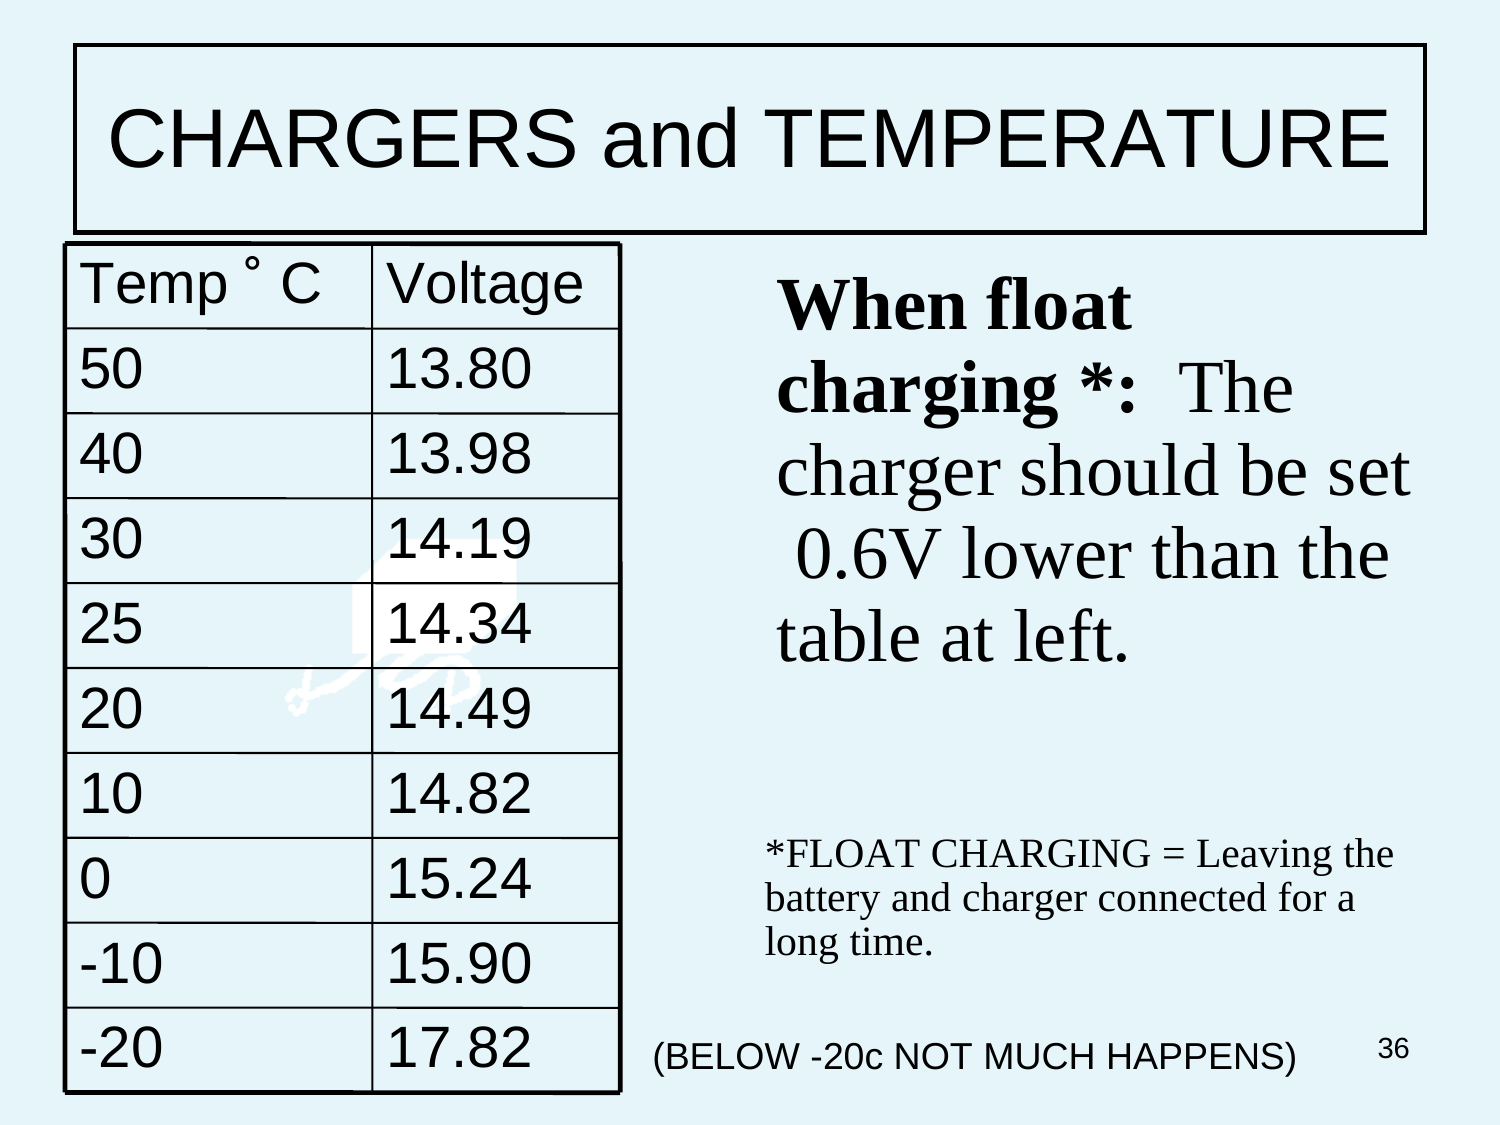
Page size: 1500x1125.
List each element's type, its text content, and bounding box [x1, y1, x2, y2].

text_box 0 [68, 839, 371, 921]
text_box 10 [68, 754, 371, 836]
text_box -10 [68, 924, 371, 1006]
text_box 13.98 [374, 415, 617, 497]
text_box 14.19 [374, 500, 617, 582]
text_box 25 [68, 585, 371, 667]
text_box 15.90 [374, 924, 617, 1006]
text_box When float charging *: The charger should be set 0.6V lower than the table at left. [761, 255, 1430, 686]
text_box 30 [68, 500, 371, 582]
text_box Temp ˚ C [68, 246, 371, 327]
text_box 50 [68, 330, 371, 412]
text_box *FLOAT CHARGING = Leaving the battery and charger connected for a long time. [750, 825, 1426, 972]
text_box (BELOW -20c NOT MUCH HAPPENS) [637, 1030, 1351, 1088]
text_box Voltage [374, 246, 617, 327]
text_box 20 [68, 670, 371, 751]
text_box 13.80 [374, 330, 617, 412]
text_box 15.24 [374, 839, 617, 921]
text_box 40 [68, 415, 371, 497]
title CHARGERS and TEMPERATURE [75, 45, 1426, 233]
text_box 14.82 [374, 755, 617, 836]
text_box 17.82 [374, 1009, 617, 1090]
text_box 14.34 [374, 585, 617, 667]
text_box -20 [68, 1009, 371, 1090]
text_box 14.49 [374, 670, 617, 752]
